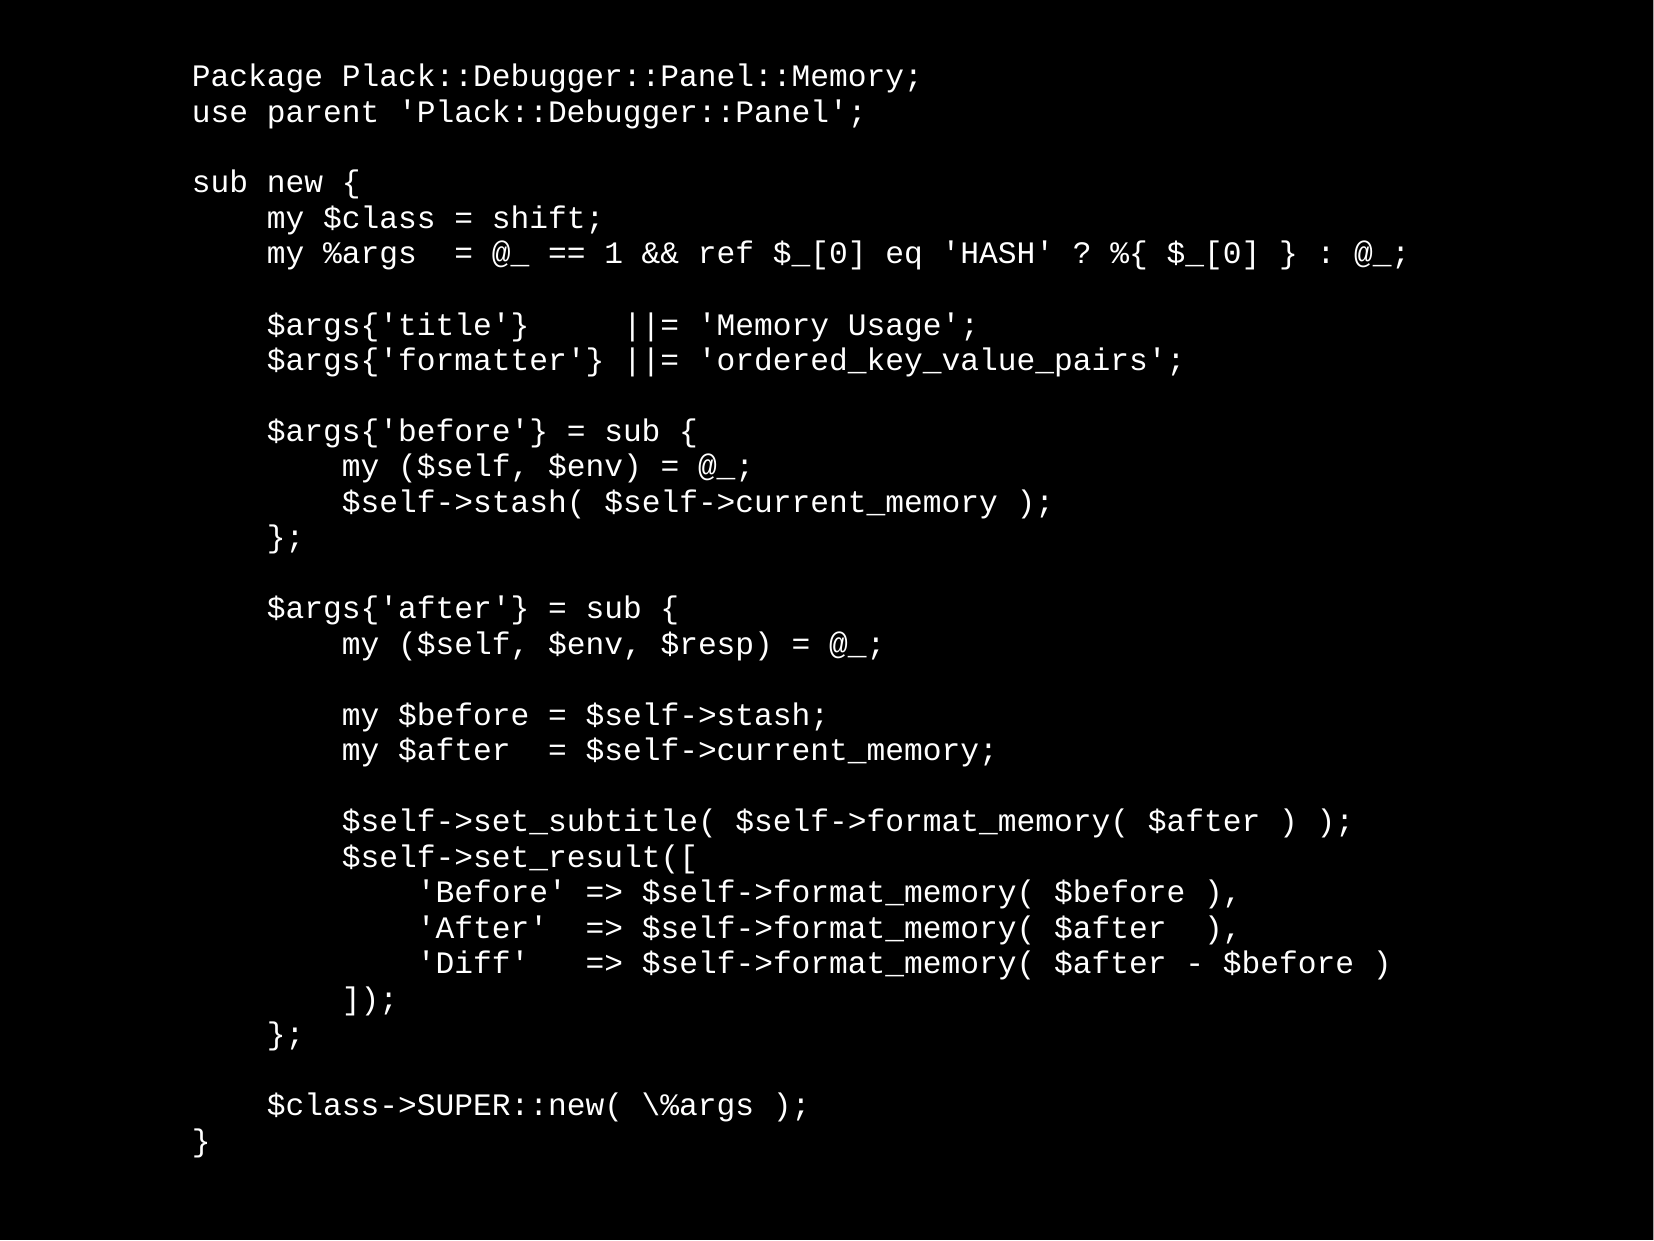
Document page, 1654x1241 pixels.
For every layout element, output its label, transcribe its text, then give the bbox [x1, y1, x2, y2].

text_box Package Plack::Debugger::Panel::Memory; use parent 'Plack::Debugger::Panel'; sub new { my $class = shift; my %args = @_ == 1 && ref $_[0] eq 'HASH' ? %{ $_[0] } : @_; $args{'title'} ||= 'Memory Usage'; $args{'formatter'} ||= 'ordered_key_value_pairs'; $args{'before'} = sub { my ($self, $env) = @_; $self->stash( $self->current_memory ); }; $args{'after'} = sub { my ($self, $env, $resp) = @_; my $before = $self->stash; my $after = $self->current_memory; $self->set_subtitle( $self->format_memory( $after ) ); $self->set_result([ 'Before' => $self->format_memory( $before ), 'After' => $self->format_memory( $after ), 'Diff' => $self->format_memory( $after - $before ) ]); }; $class->SUPER::new( \%args ); } [177, 53, 1548, 1205]
